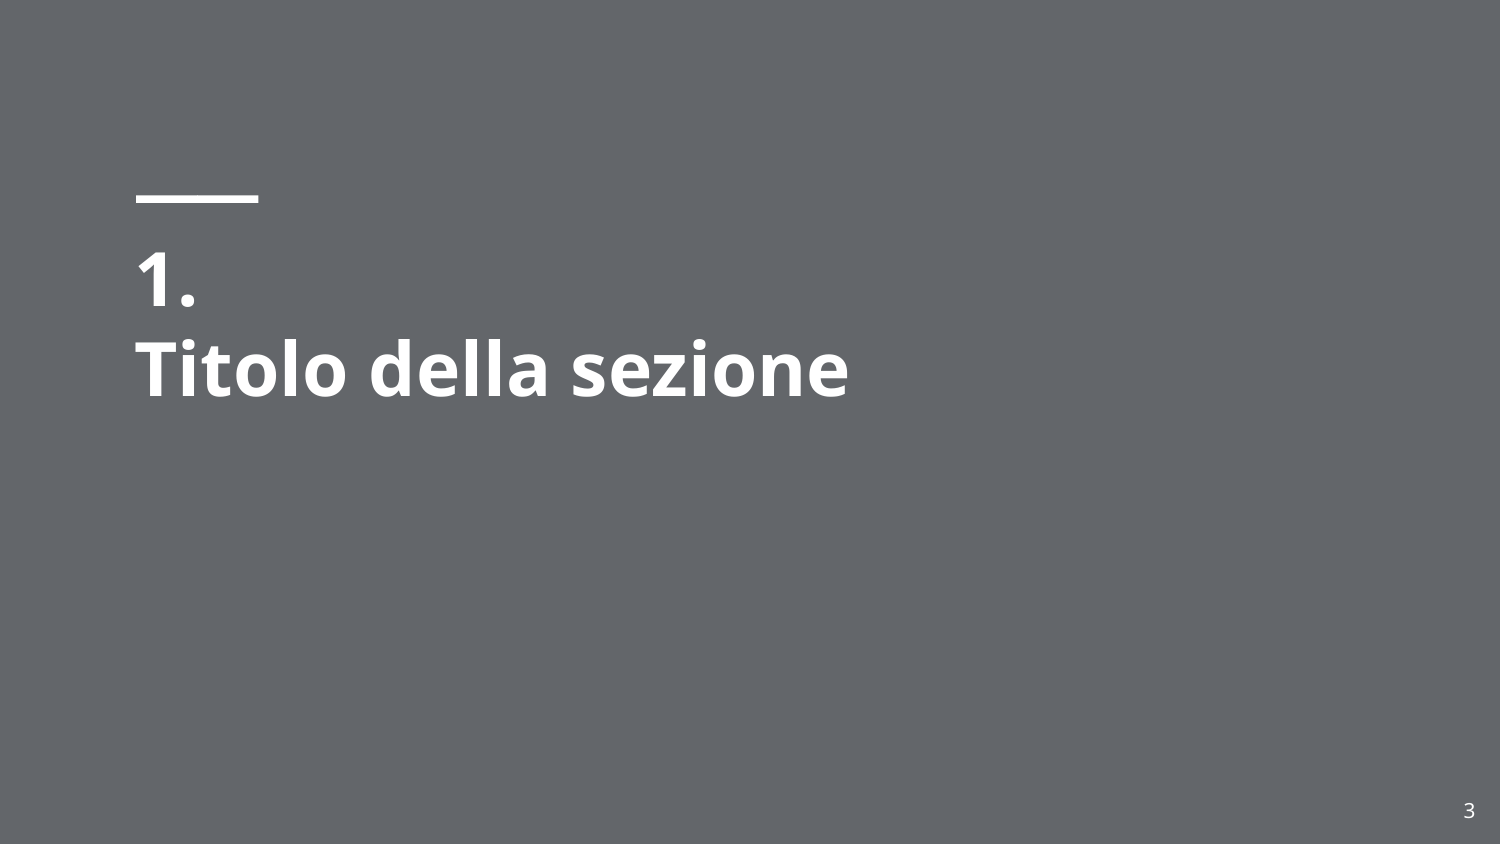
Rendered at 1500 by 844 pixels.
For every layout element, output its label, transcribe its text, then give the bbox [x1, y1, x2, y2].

slide_number <number> [1400, 779, 1491, 844]
title 1. Titolo della sezione [119, 216, 1381, 466]
